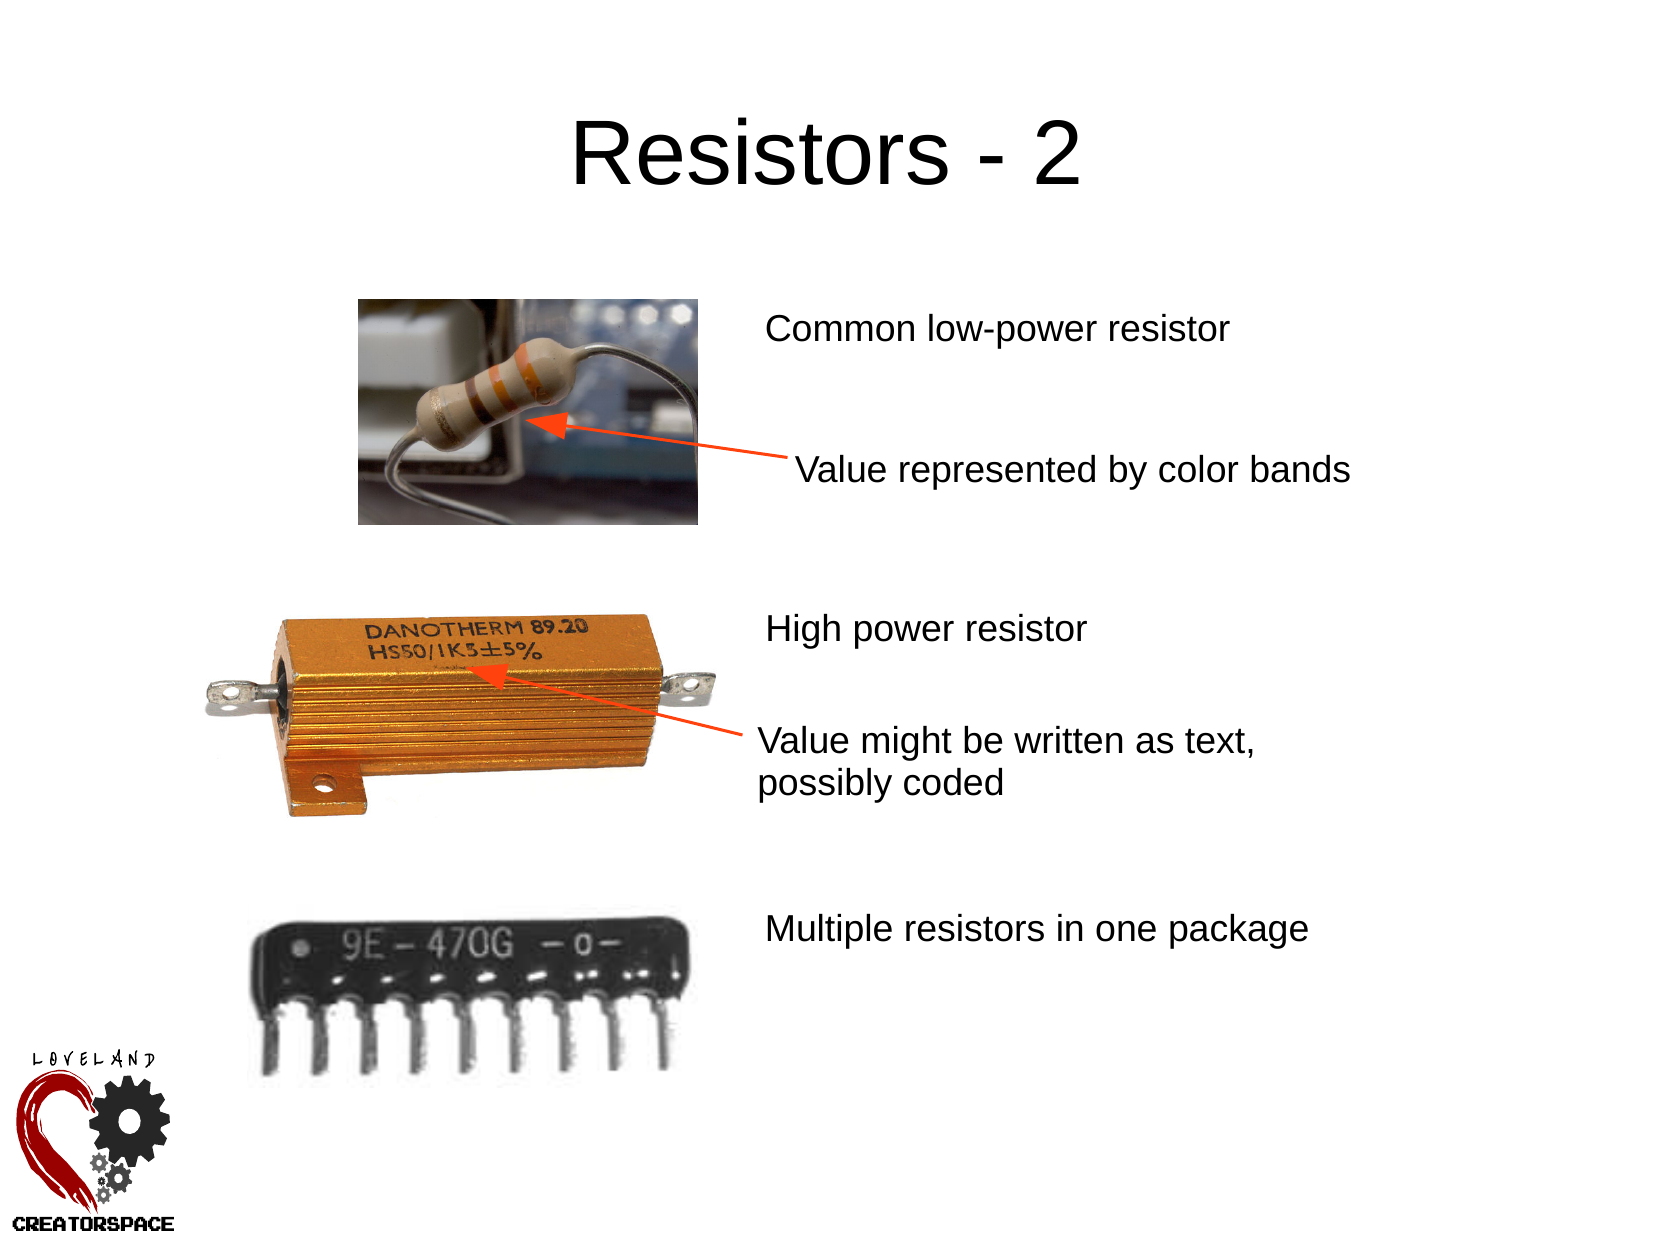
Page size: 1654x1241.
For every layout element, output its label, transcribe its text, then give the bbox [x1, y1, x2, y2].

text_box Value represented by color bands [780, 441, 1388, 499]
picture [195, 599, 727, 826]
text_box Common low-power resistor [750, 300, 1246, 357]
text_box Value might be written as text, possibly coded [742, 712, 1351, 812]
picture [358, 299, 698, 526]
text_box Multiple resistors in one package [750, 900, 1325, 957]
picture [247, 904, 698, 1088]
text_box High power resistor [750, 600, 1103, 657]
title Resistors - 2 [82, 49, 1571, 257]
